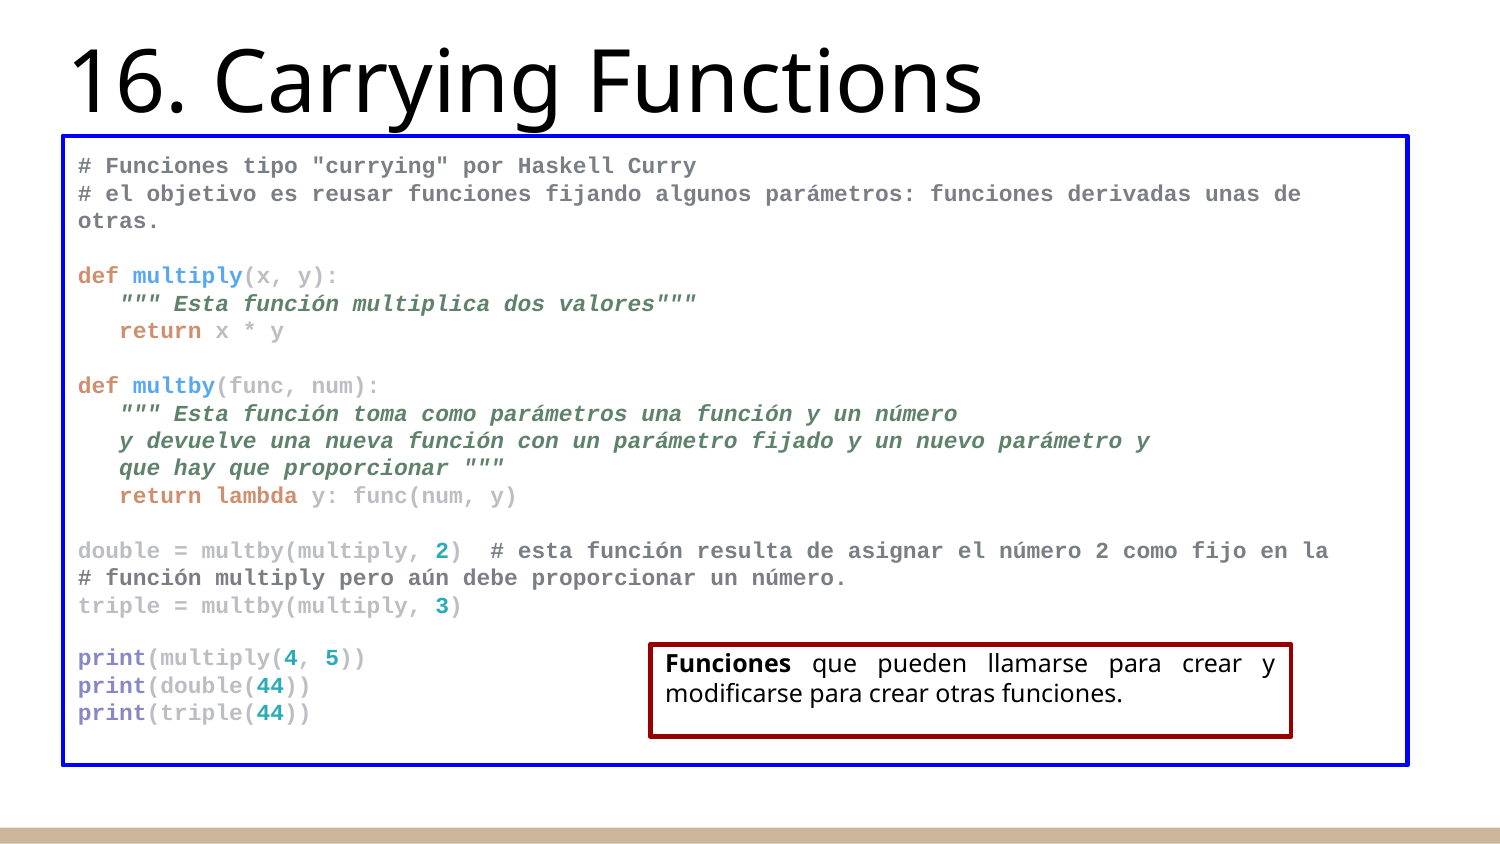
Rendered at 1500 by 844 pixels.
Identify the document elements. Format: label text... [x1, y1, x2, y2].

text_box # Funciones tipo "currying" por Haskell Curry # el objetivo es reusar funciones fijando algunos parámetros: funciones derivadas unas de otras. def multiply(x, y): """ Esta función multiplica dos valores""" return x * y def multby(func, num): """ Esta función toma como parámetros una función y un número y devuelve una nueva función con un parámetro fijado y un nuevo parámetro y que hay que proporcionar """ return lambda y: func(num, y) double = multby(multiply, 2) # esta función resulta de asignar el número 2 como fijo en la # función multiply pero aún debe proporcionar un número. triple = multby(multiply, 3) print(multiply(4, 5)) print(double(44)) print(triple(44)) [62, 135, 1408, 766]
text_box Funciones que pueden llamarse para crear y modificarse para crear otras funciones. [650, 644, 1292, 737]
title 16. Carrying Functions [51, 8, 1449, 146]
